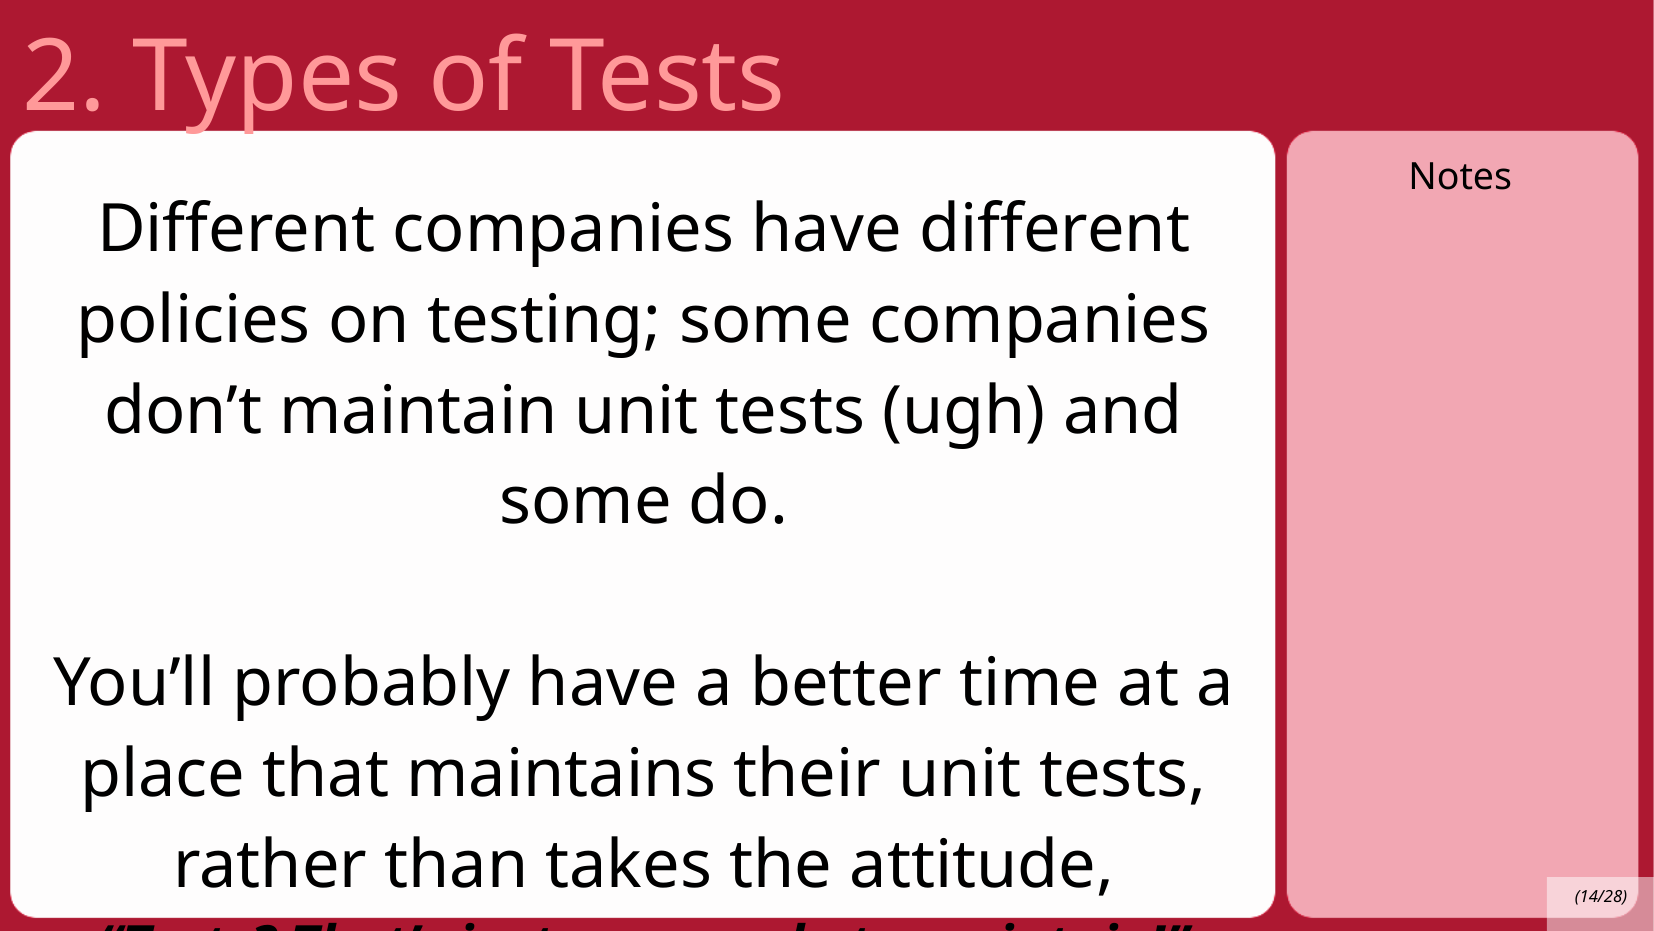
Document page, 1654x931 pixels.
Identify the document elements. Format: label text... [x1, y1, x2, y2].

text_box (<number>/28) [1546, 877, 1654, 931]
picture [0, 0, 1654, 931]
text_box Notes [1290, 141, 1631, 199]
title 2. Types of Tests [22, 7, 1511, 136]
text_box Different companies have different policies on testing; some companies don’t maintain unit tests (ugh) and some do. You’ll probably have a better time at a place that maintains their unit tests, rather than takes the attitude, “Tests? That’s just more code to maintain!” [28, 173, 1261, 847]
